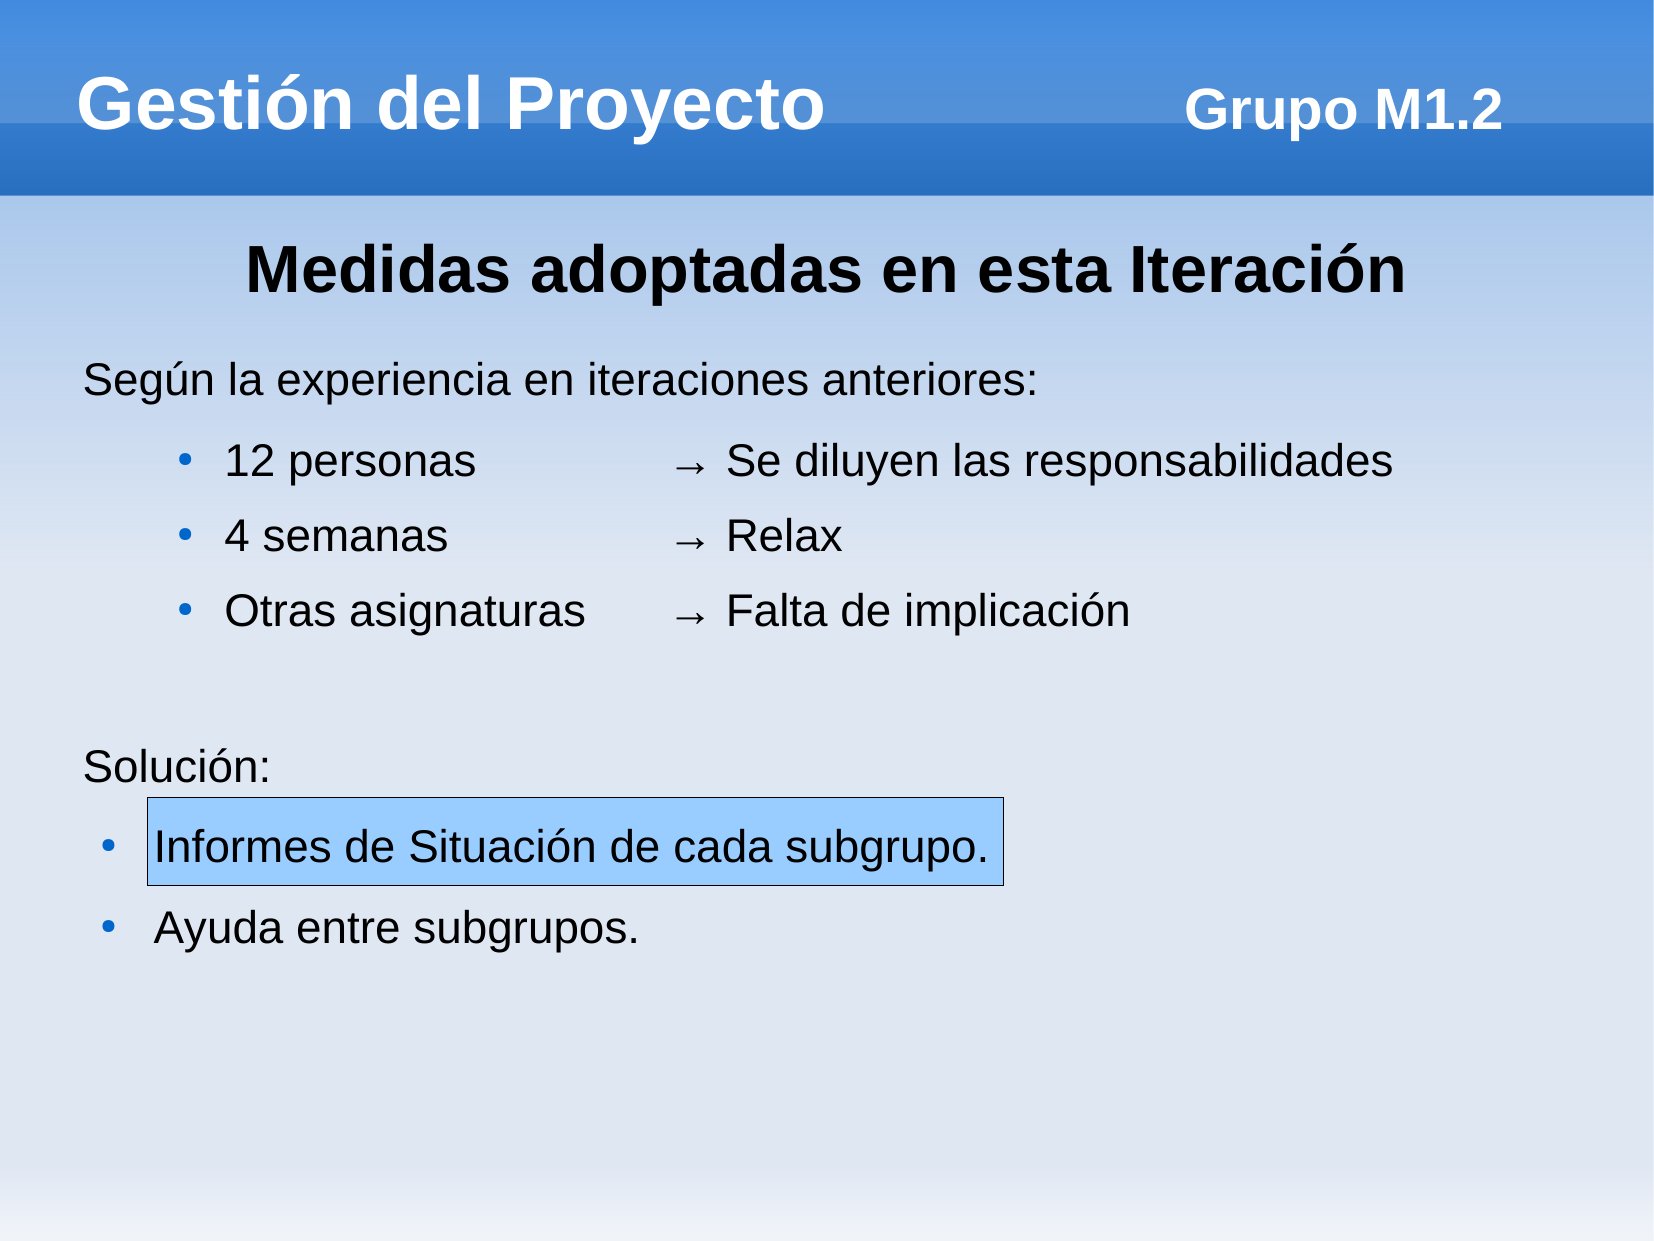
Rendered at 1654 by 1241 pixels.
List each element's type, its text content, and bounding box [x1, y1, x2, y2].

list Según la experiencia en iteraciones anteriores: 12 personas → Se diluyen las responsabilidades 4 semanas → Relax Otras asignaturas → Falta de implicación Solución: Informes de Situación de cada subgrupo. Ayuda entre subgrupos. [82, 354, 1565, 1136]
text_box Medidas adoptadas en esta Iteración [59, 224, 1595, 314]
title Gestión del Proyecto Grupo M1.2 [76, 0, 1566, 208]
picture [0, 0, 1654, 1241]
